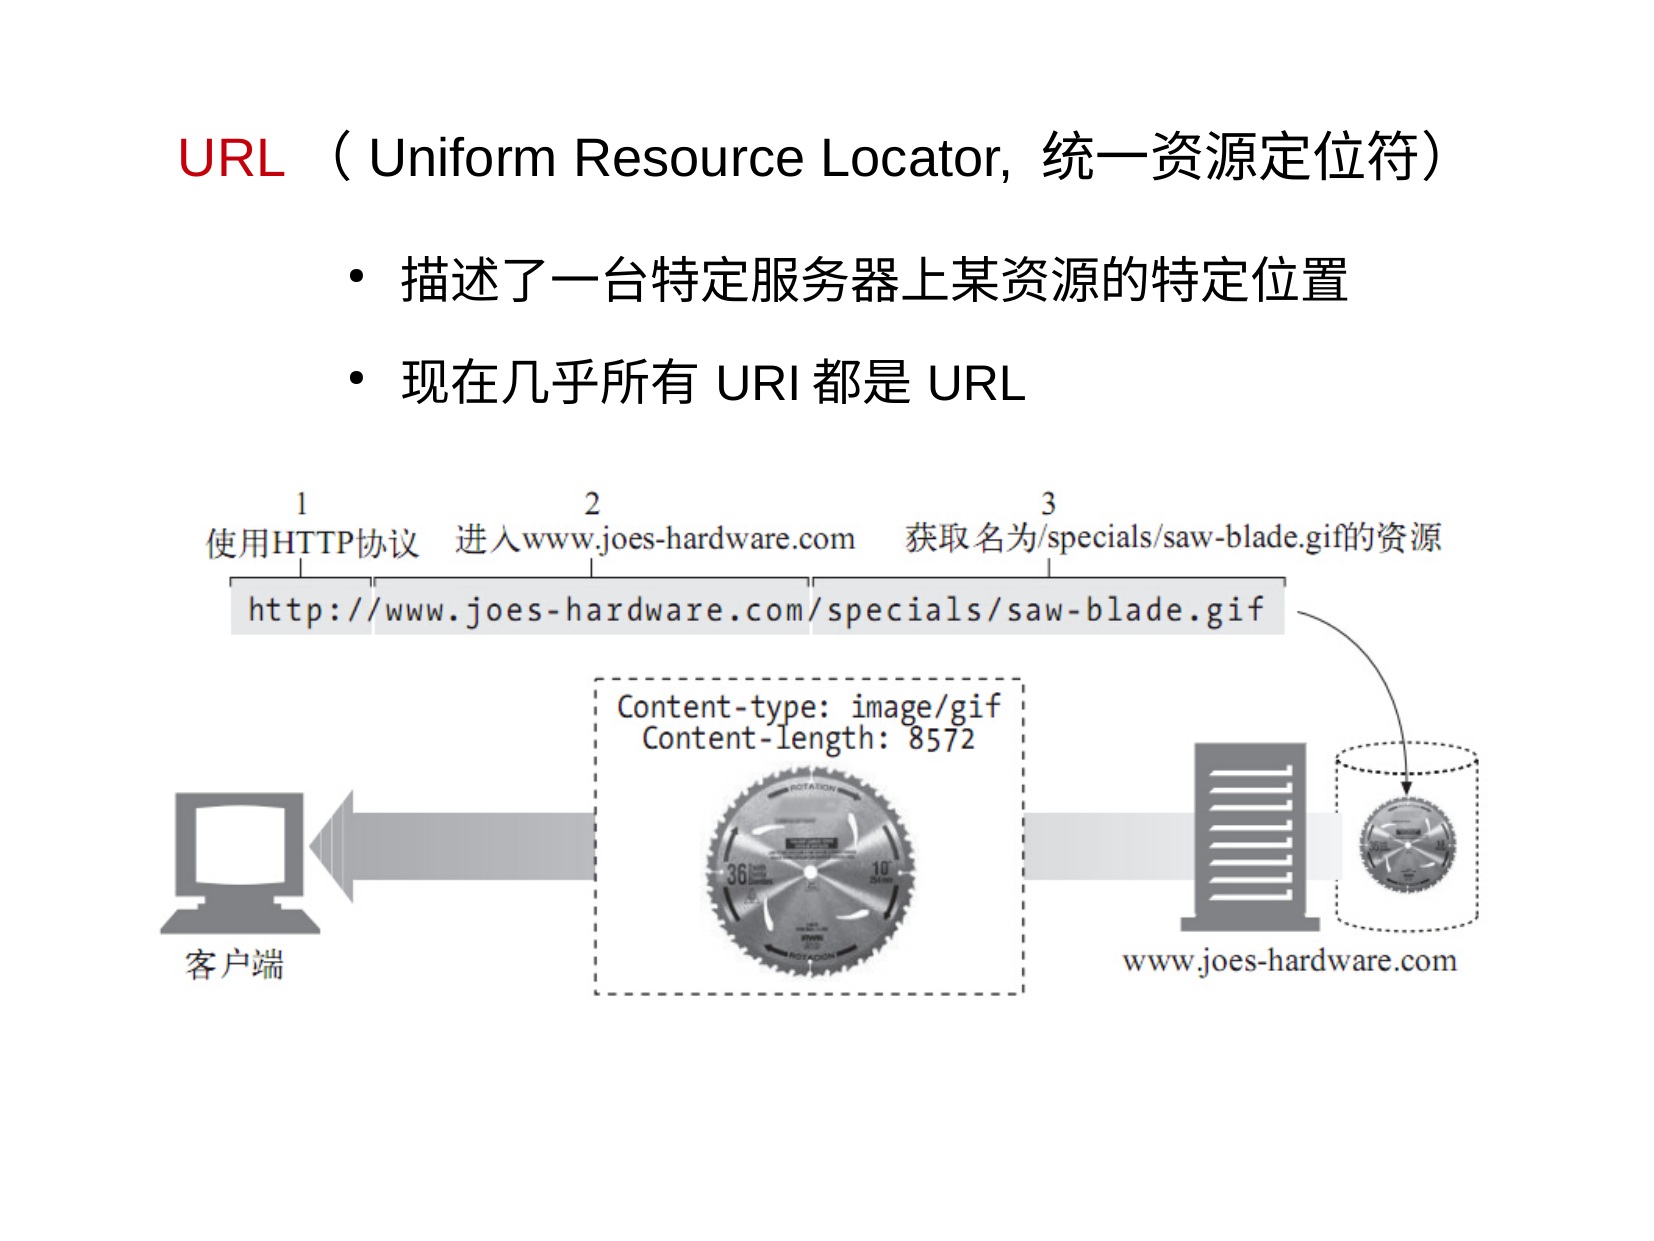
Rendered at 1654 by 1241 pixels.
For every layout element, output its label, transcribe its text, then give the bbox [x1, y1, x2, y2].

list 描述了一台特定服务器上某资源的特定位置 现在几乎所有URI都是URL [330, 240, 1654, 961]
title URL（Uniform Resource Locator, 统一资源定位符） [82, 49, 1571, 257]
picture [75, 463, 1582, 1036]
